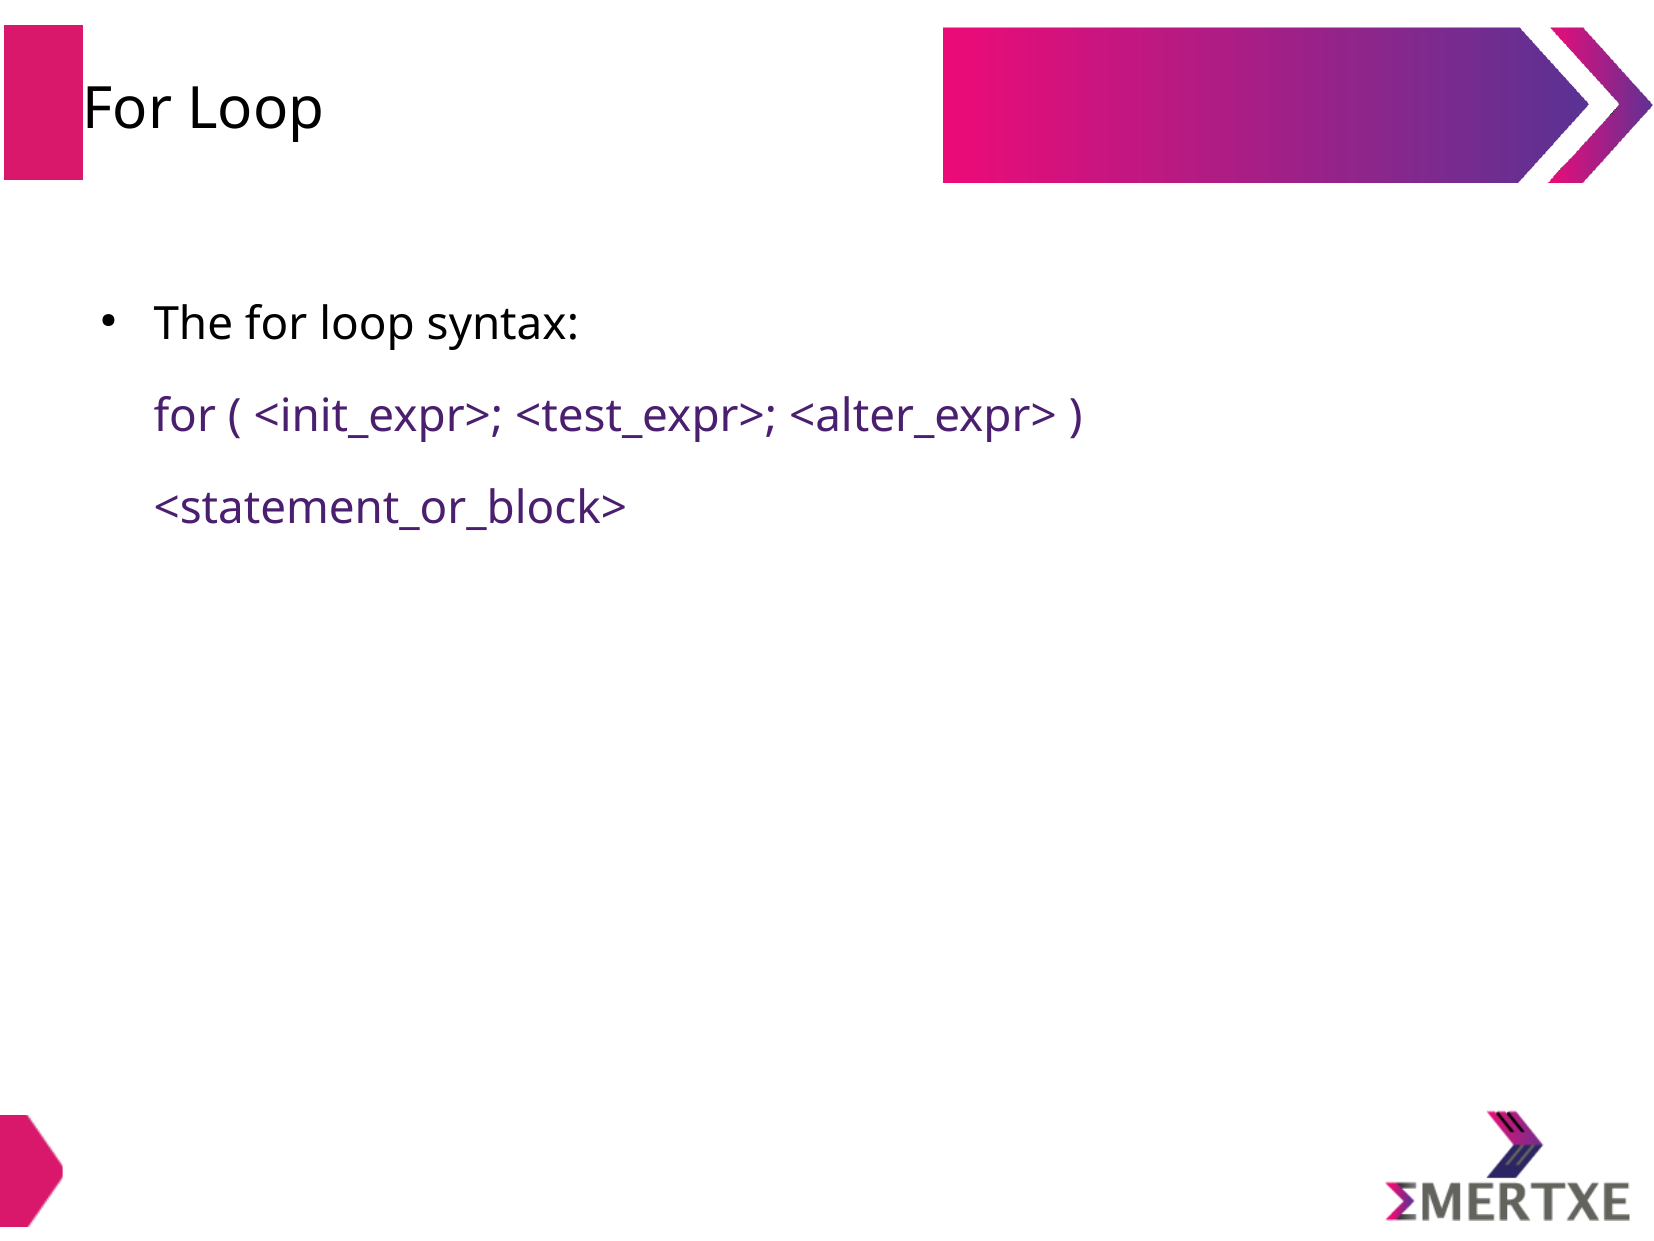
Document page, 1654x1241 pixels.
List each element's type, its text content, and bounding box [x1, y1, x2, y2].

title For Loop [82, 2, 1571, 210]
picture [1571, 27, 1653, 183]
list The for loop syntax: for ( <init_expr>; <test_expr>; <alter_expr> ) <statement_or_block> [82, 290, 1571, 1010]
picture [1385, 1107, 1631, 1221]
